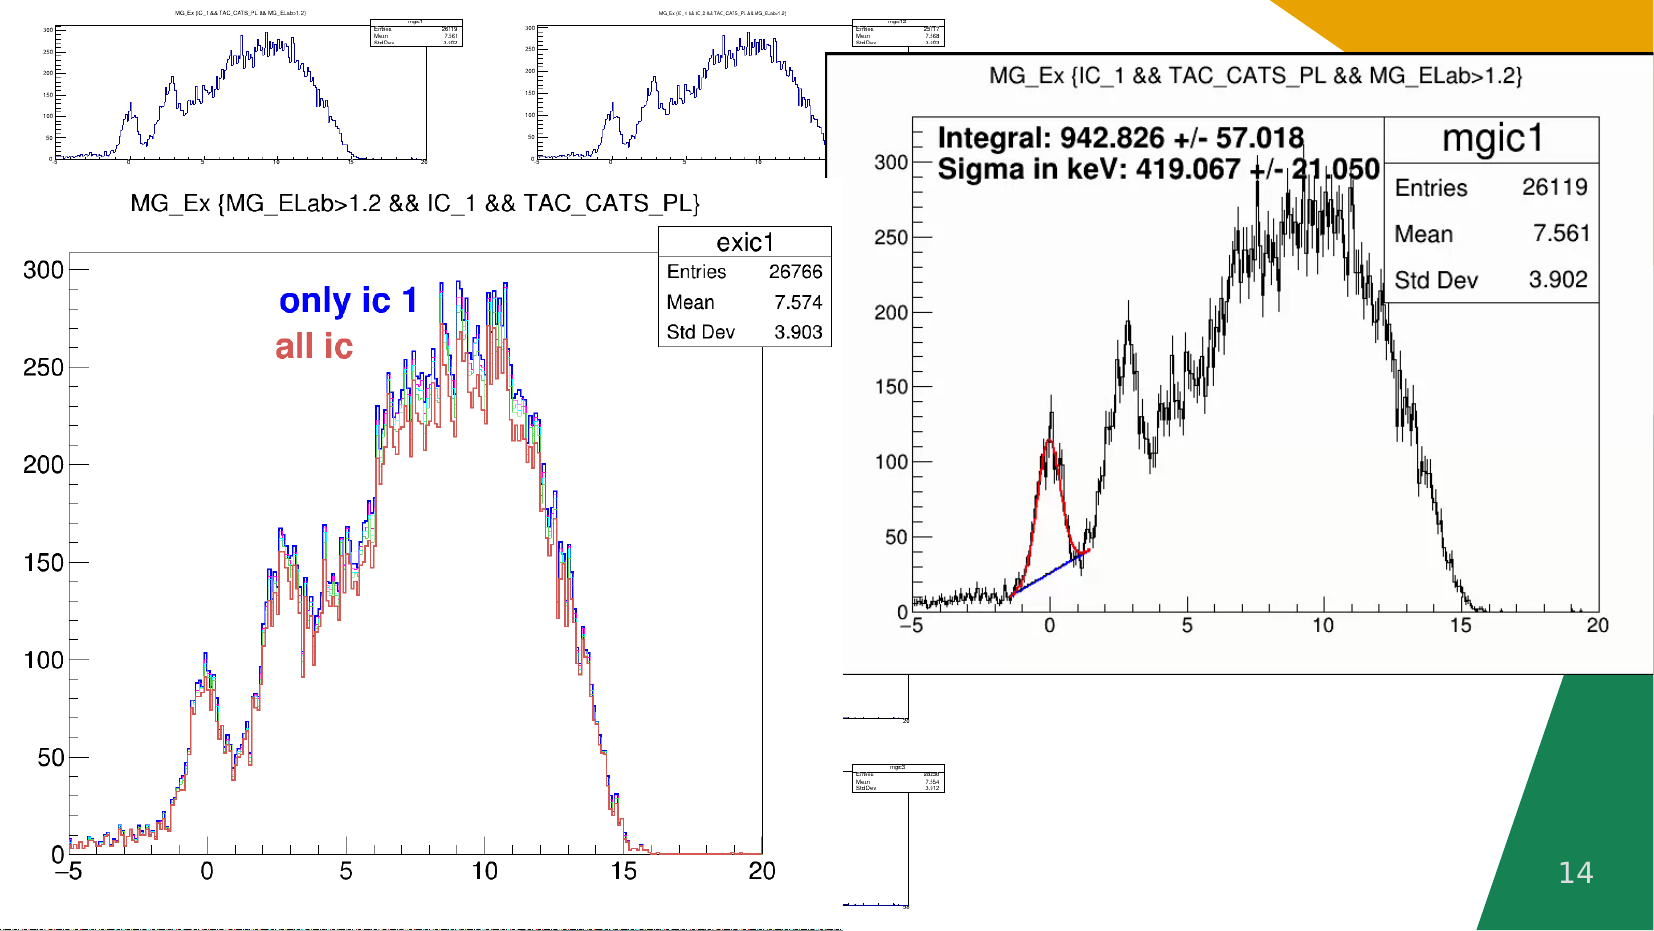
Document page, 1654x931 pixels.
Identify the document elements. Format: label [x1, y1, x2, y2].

picture [0, 0, 964, 931]
text_box [825, 51, 1654, 676]
